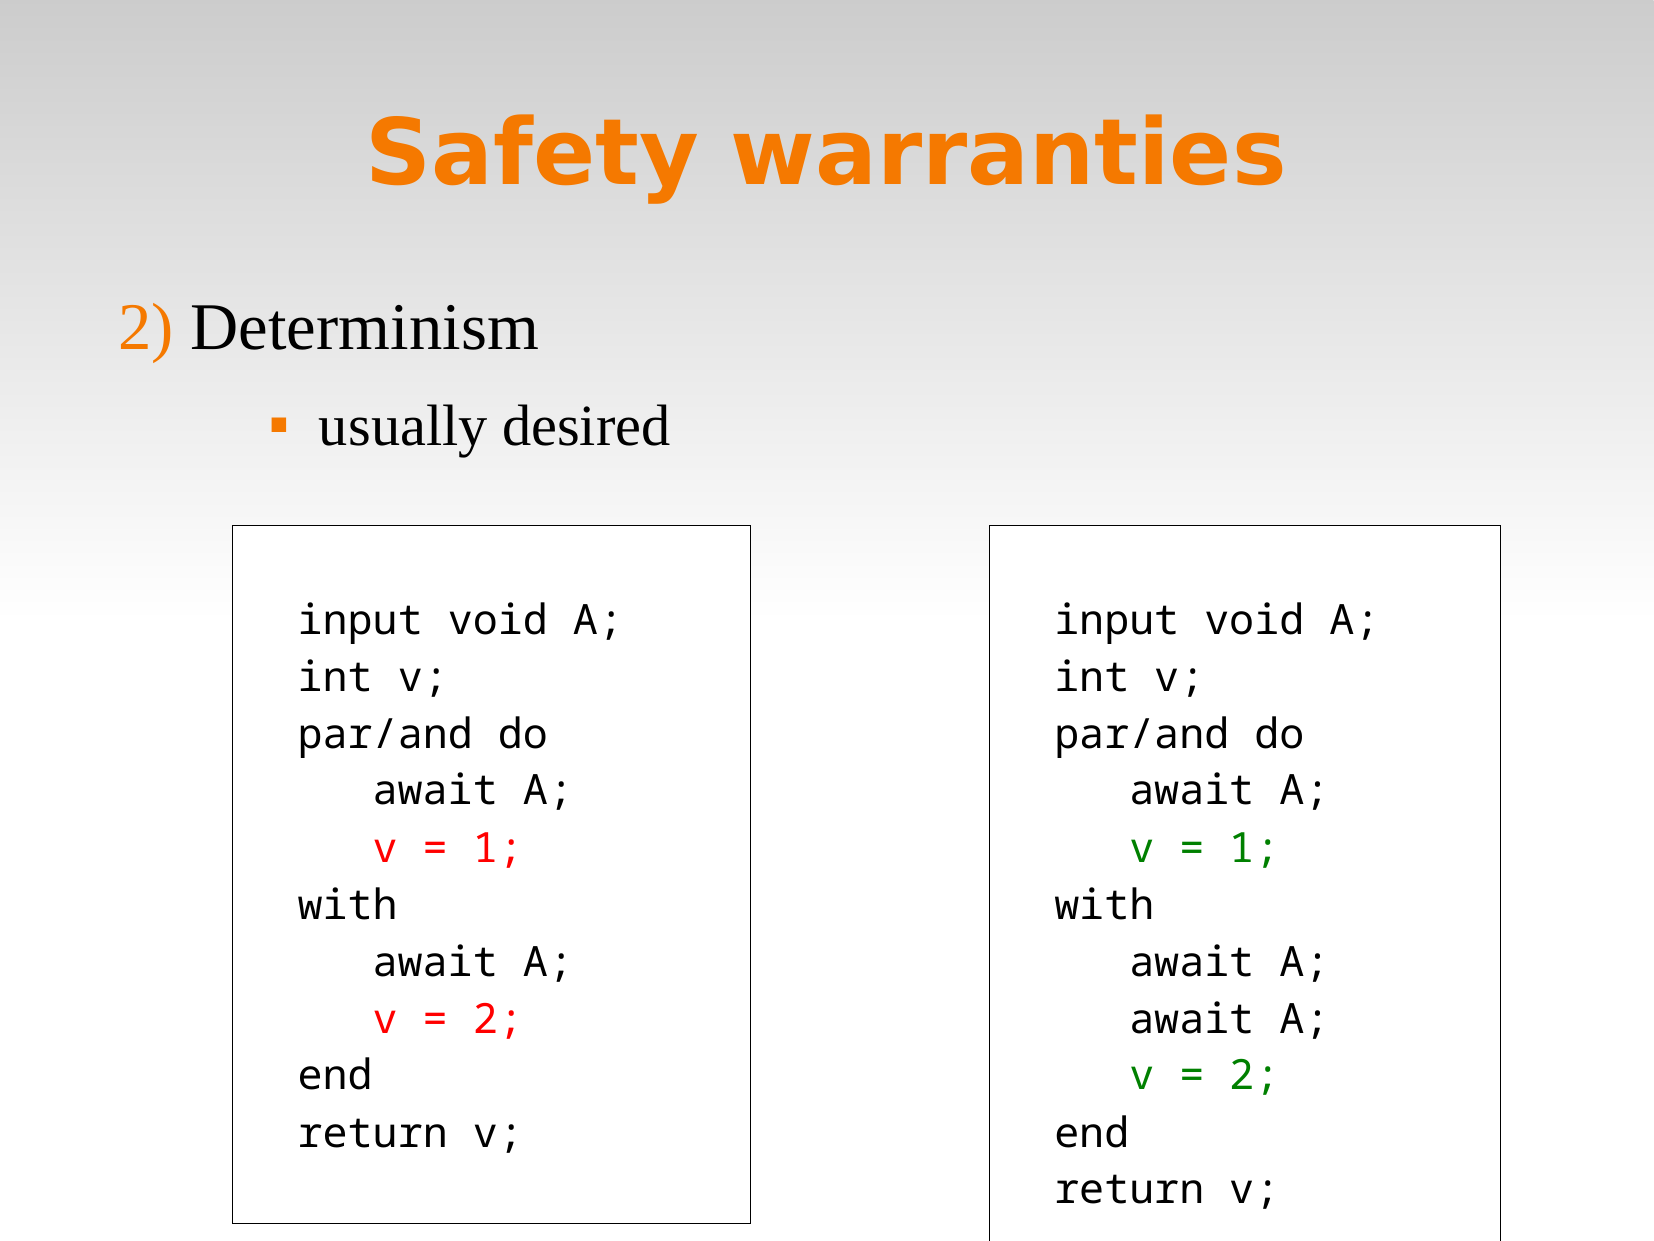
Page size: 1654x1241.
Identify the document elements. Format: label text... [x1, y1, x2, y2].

text_box input void A; int v; par/and do await A; v = 1; with await A; await A; v = 2; end return v; [989, 525, 1501, 1171]
text_box input void A; int v; par/and do await A; v = 1; with await A; v = 2; end return v; [232, 525, 751, 1123]
list Determinism usually desired [82, 290, 1571, 1109]
title Safety warranties [82, 49, 1571, 257]
